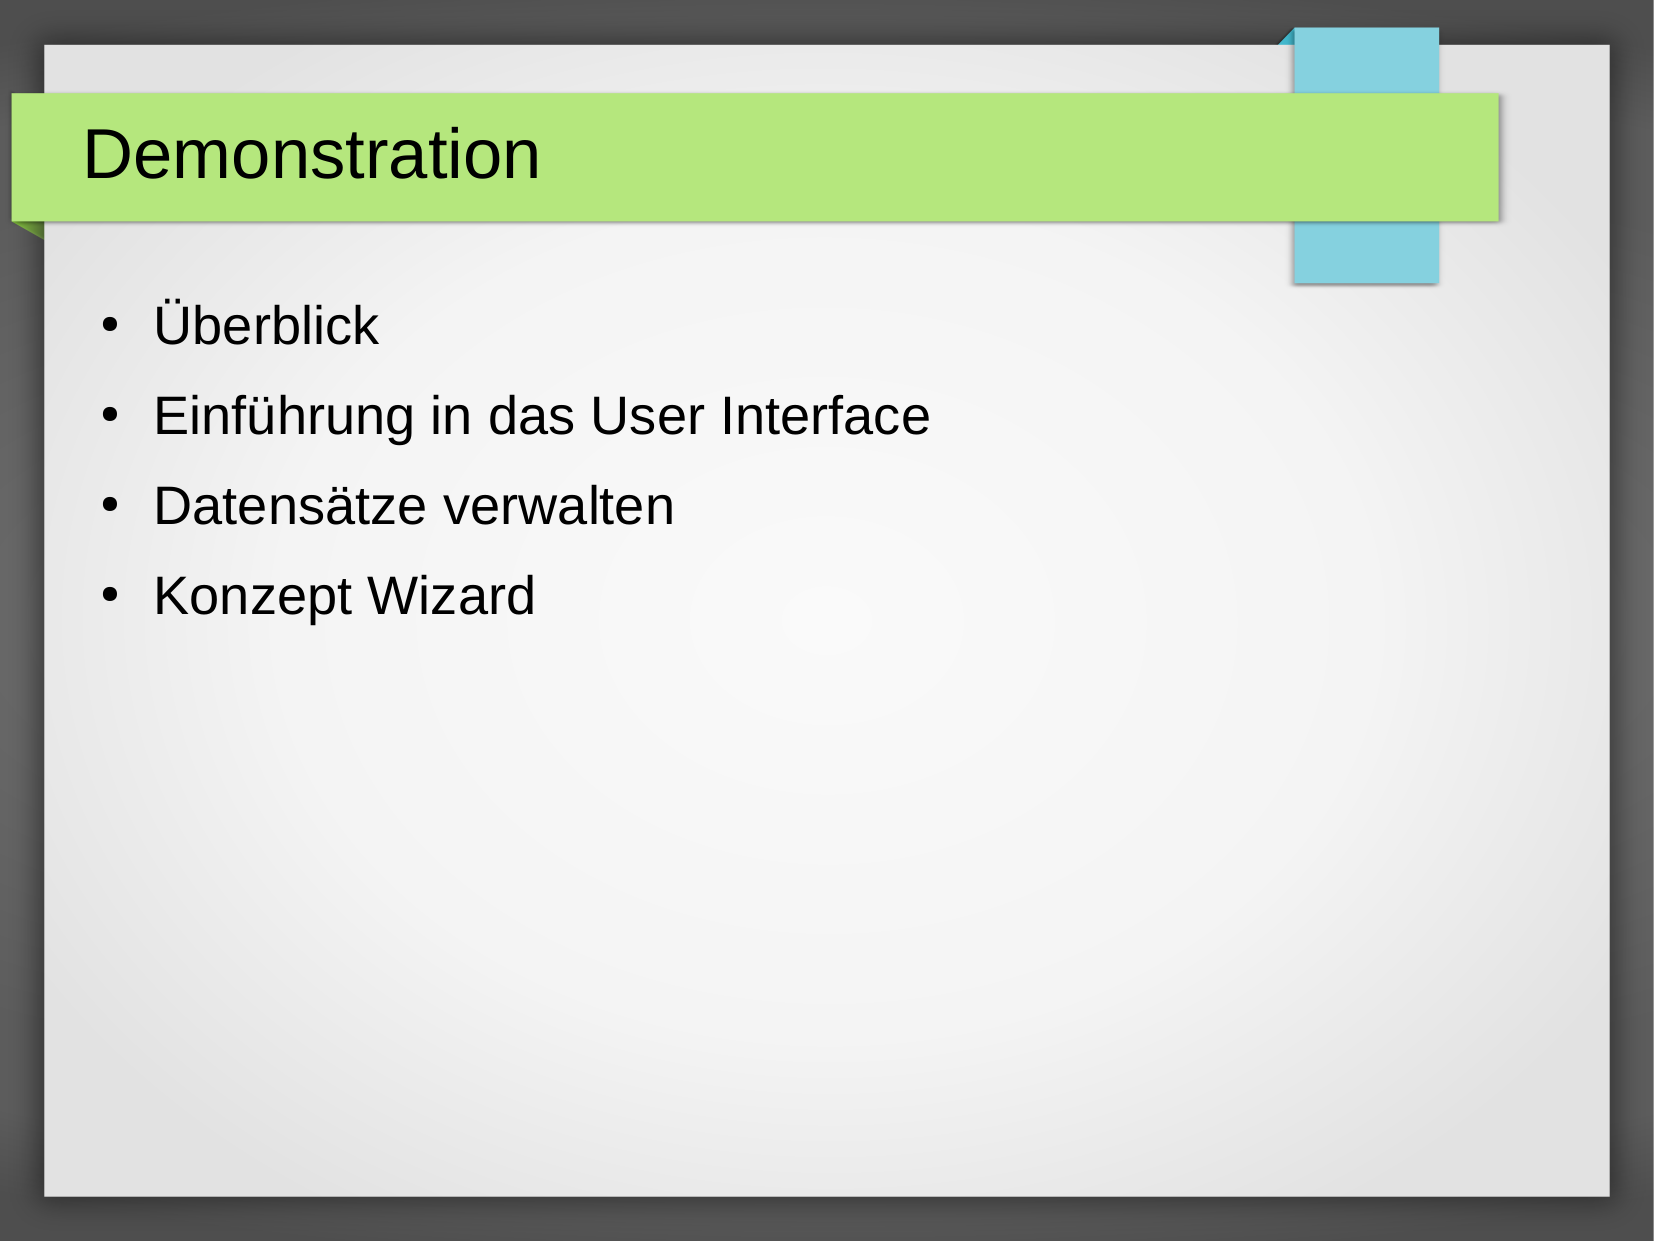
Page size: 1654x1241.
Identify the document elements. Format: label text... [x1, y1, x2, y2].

list Überblick Einführung in das User Interface Datensätze verwalten Konzept Wizard [82, 295, 1571, 1015]
picture [0, 0, 1654, 1241]
title Demonstration [82, 94, 1264, 213]
